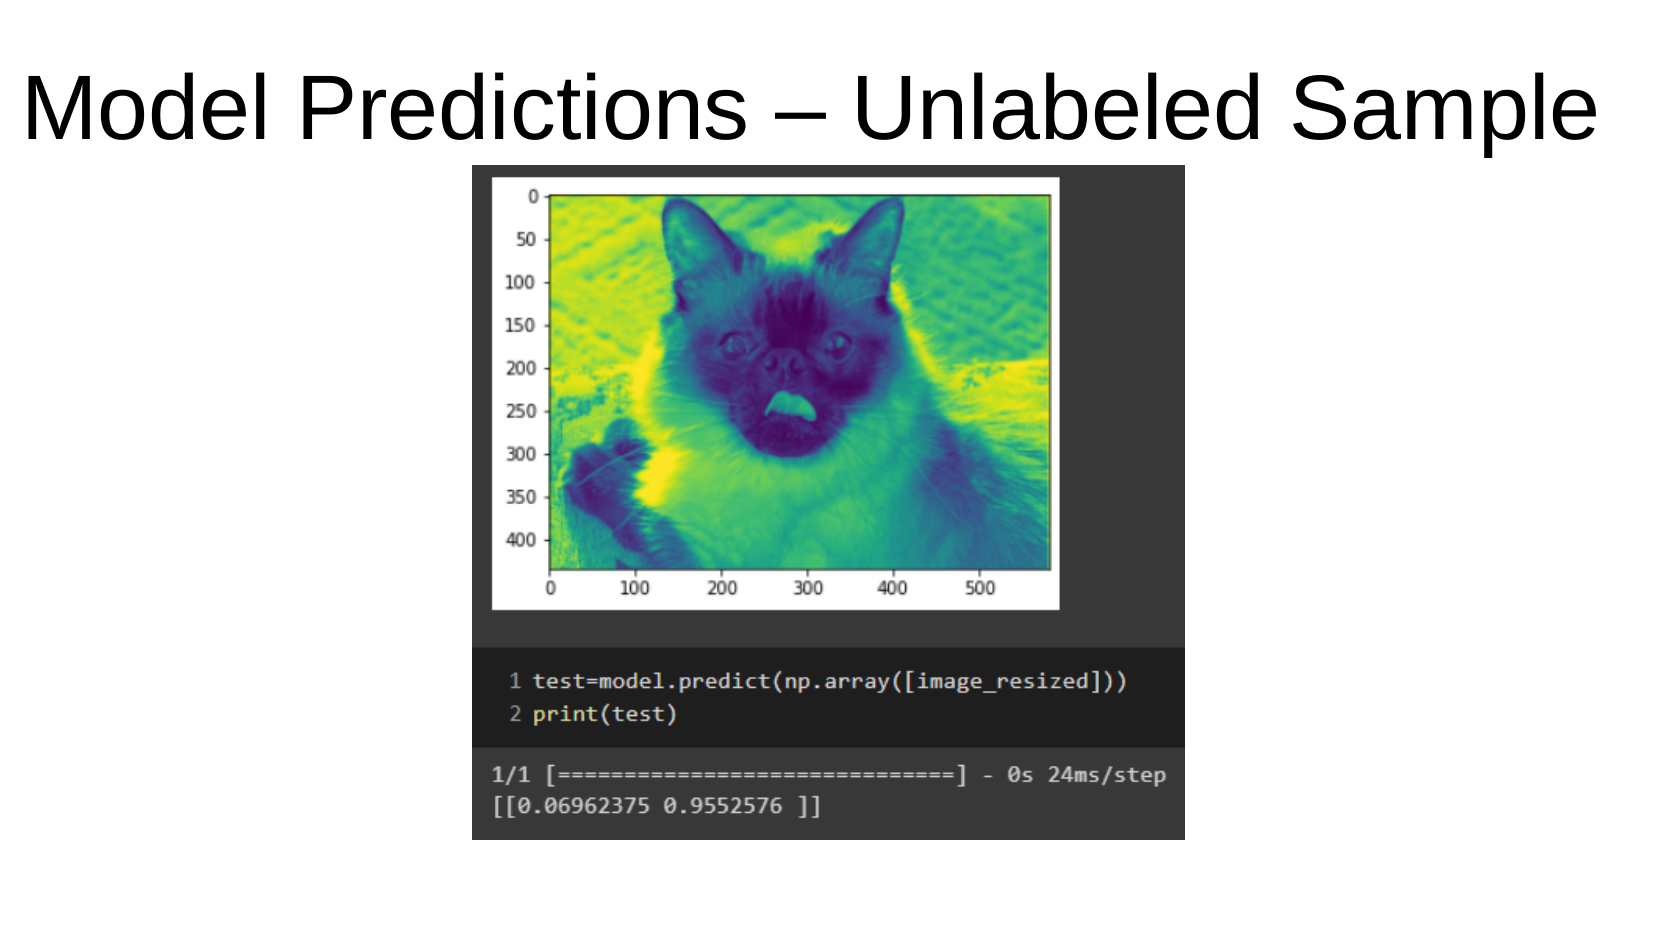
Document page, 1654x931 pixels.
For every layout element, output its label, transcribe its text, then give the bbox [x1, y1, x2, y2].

picture [472, 165, 1185, 841]
title Model Predictions – Unlabeled Sample [4, 4, 1621, 211]
